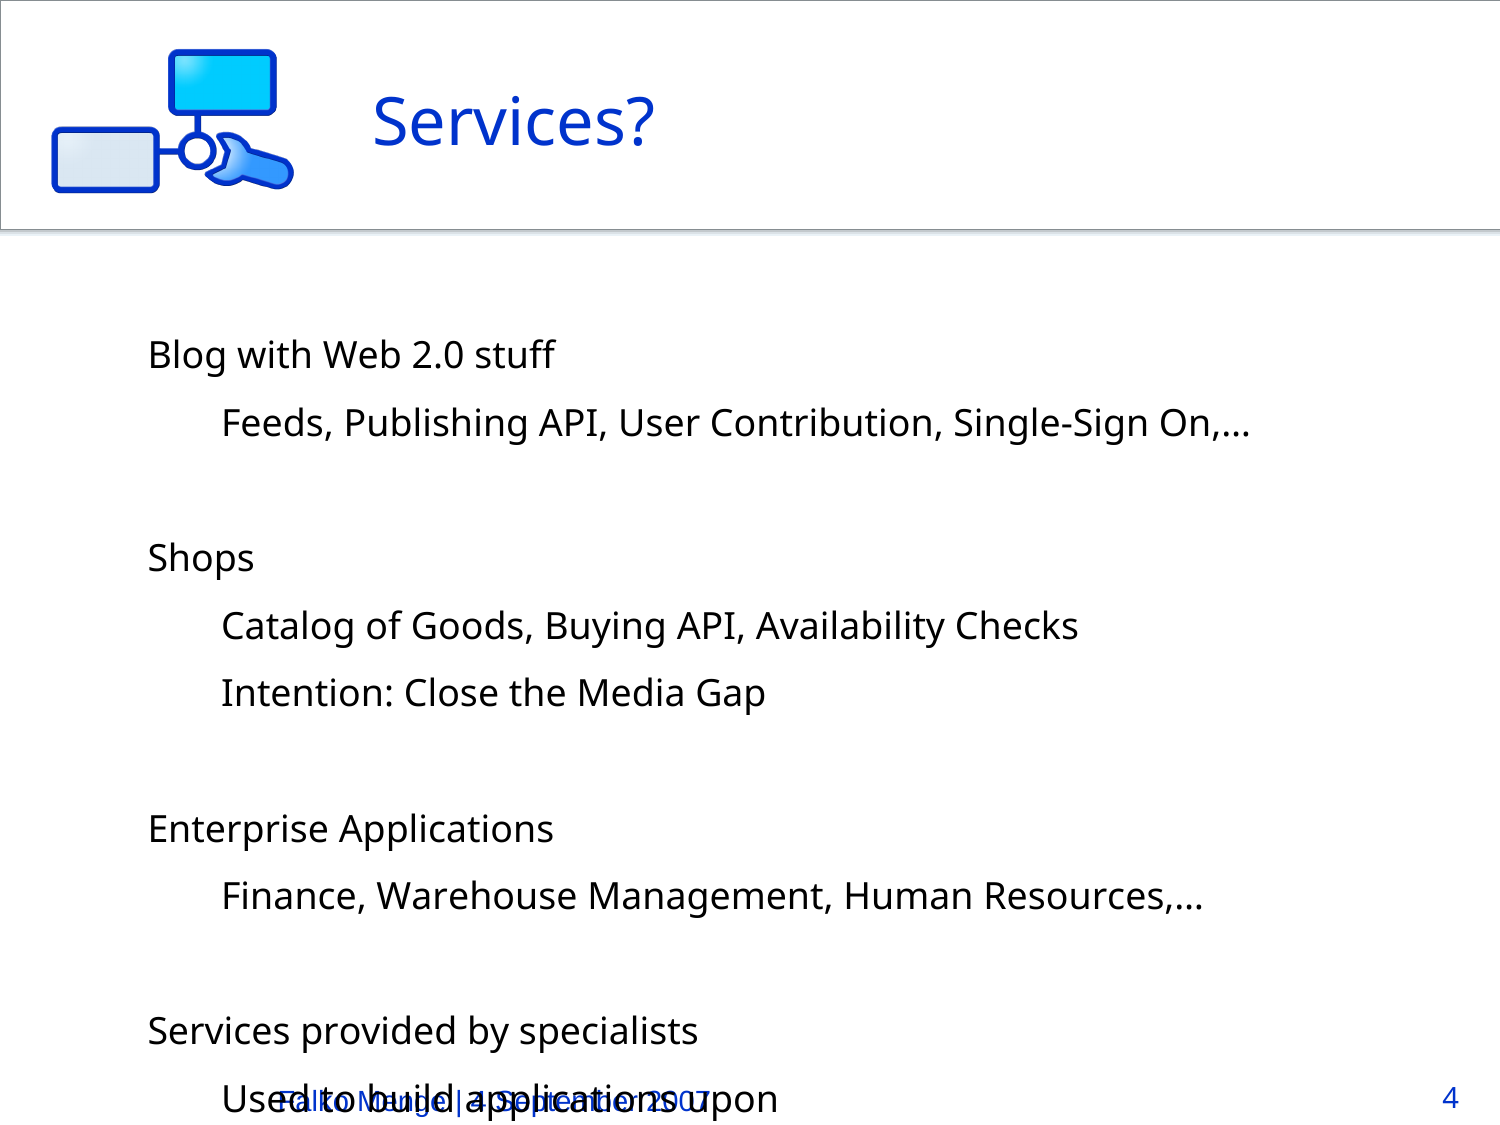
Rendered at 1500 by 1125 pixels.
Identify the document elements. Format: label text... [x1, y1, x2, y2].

list Blog with Web 2.0 stuff Feeds, Publishing API, User Contribution, Single-Sign On,… Shops Catalog of Goods, Buying API, Availability Checks Intention: Close the Media Gap Enterprise Applications Finance, Warehouse Management, Human Resources,… Services provided by specialists Used to build applications upon [117, 326, 1459, 1071]
picture [8, 19, 310, 224]
title Services? [372, 19, 1500, 221]
picture [0, 230, 1500, 236]
